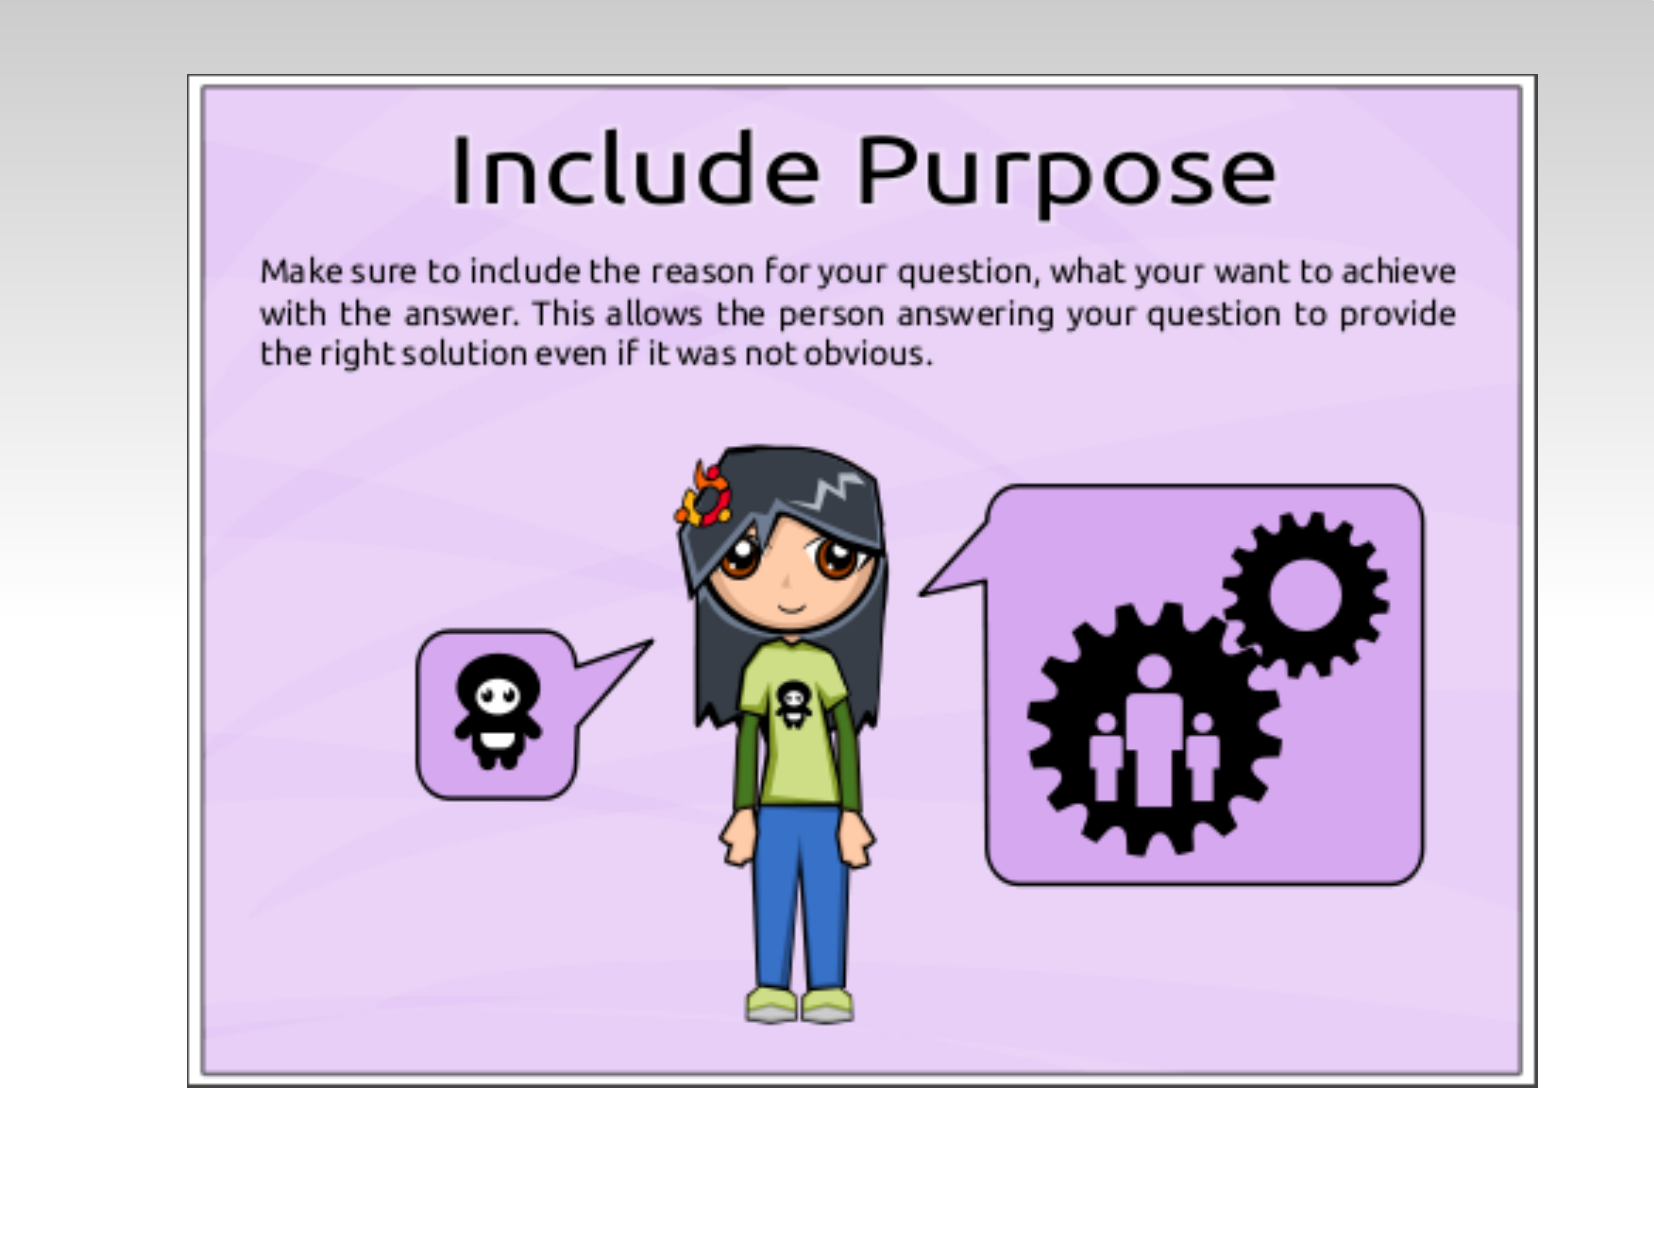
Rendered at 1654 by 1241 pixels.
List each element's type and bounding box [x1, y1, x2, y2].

picture [187, 74, 1538, 1088]
